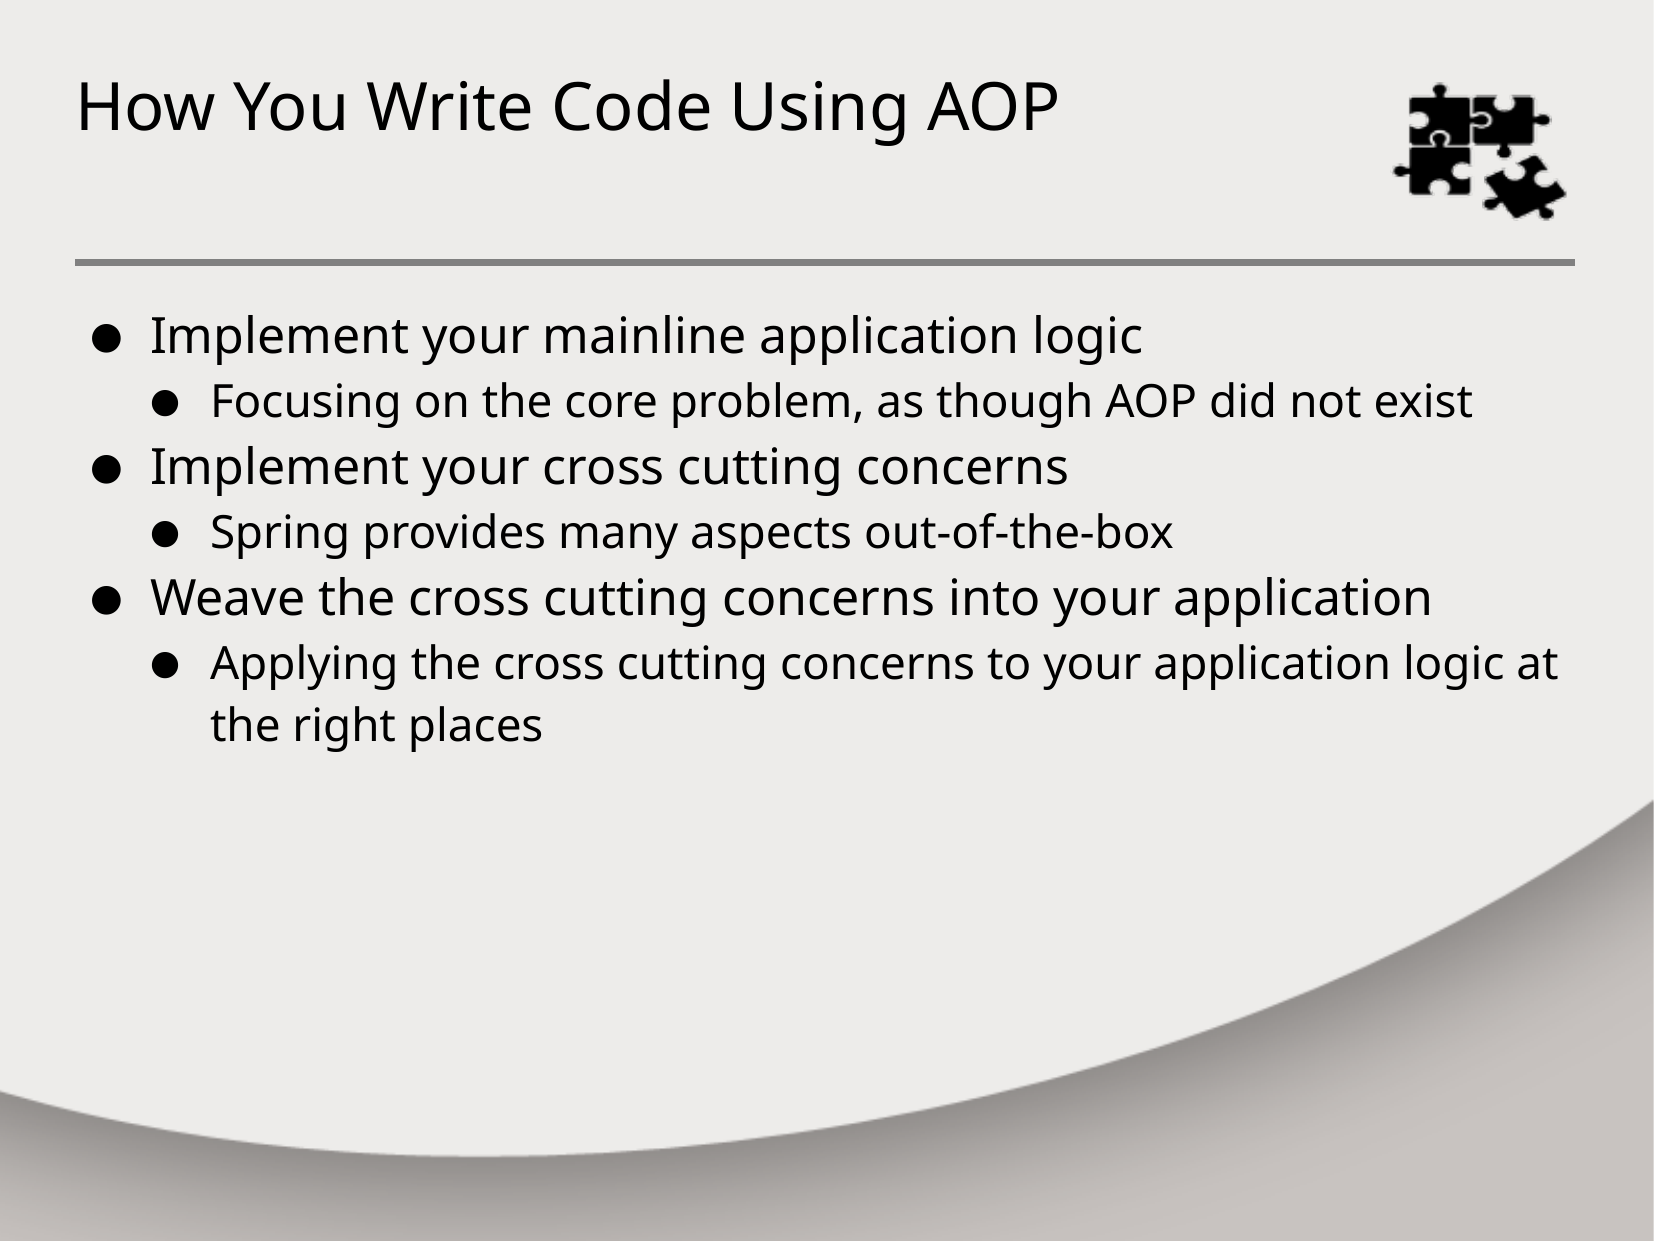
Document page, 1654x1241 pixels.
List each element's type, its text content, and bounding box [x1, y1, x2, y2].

picture [0, 0, 1654, 1241]
list Implement your mainline application logic Focusing on the core problem, as though AOP did not exist Implement your cross cutting concerns Spring provides many aspects out-of-the-box Weave the cross cutting concerns into your application Applying the cross cutting concerns to your application logic at the right places [90, 300, 1565, 1152]
title How You Write Code Using AOP [75, 75, 1387, 226]
